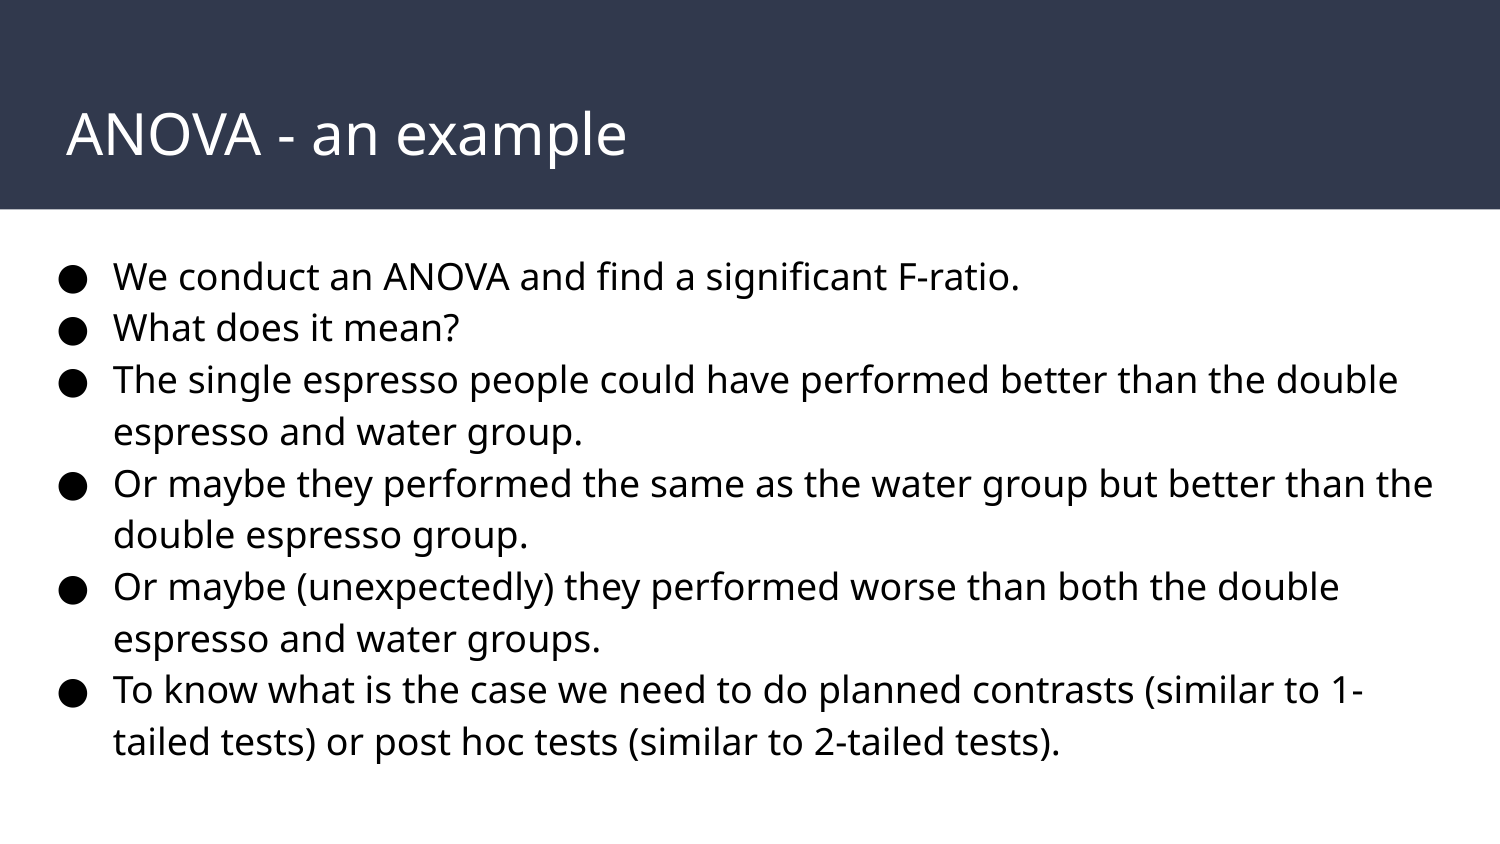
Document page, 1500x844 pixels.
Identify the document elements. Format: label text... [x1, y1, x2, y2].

title ANOVA - an example [51, 82, 1449, 185]
text_box We conduct an ANOVA and find a significant F-ratio. What does it mean? The single espresso people could have performed better than the double espresso and water group. Or maybe they performed the same as the water group but better than the double espresso group. Or maybe (unexpectedly) they performed worse than both the double espresso and water groups. To know what is the case we need to do planned contrasts (similar to 1-tailed tests) or post hoc tests (similar to 2-tailed tests). [22, 230, 1473, 821]
